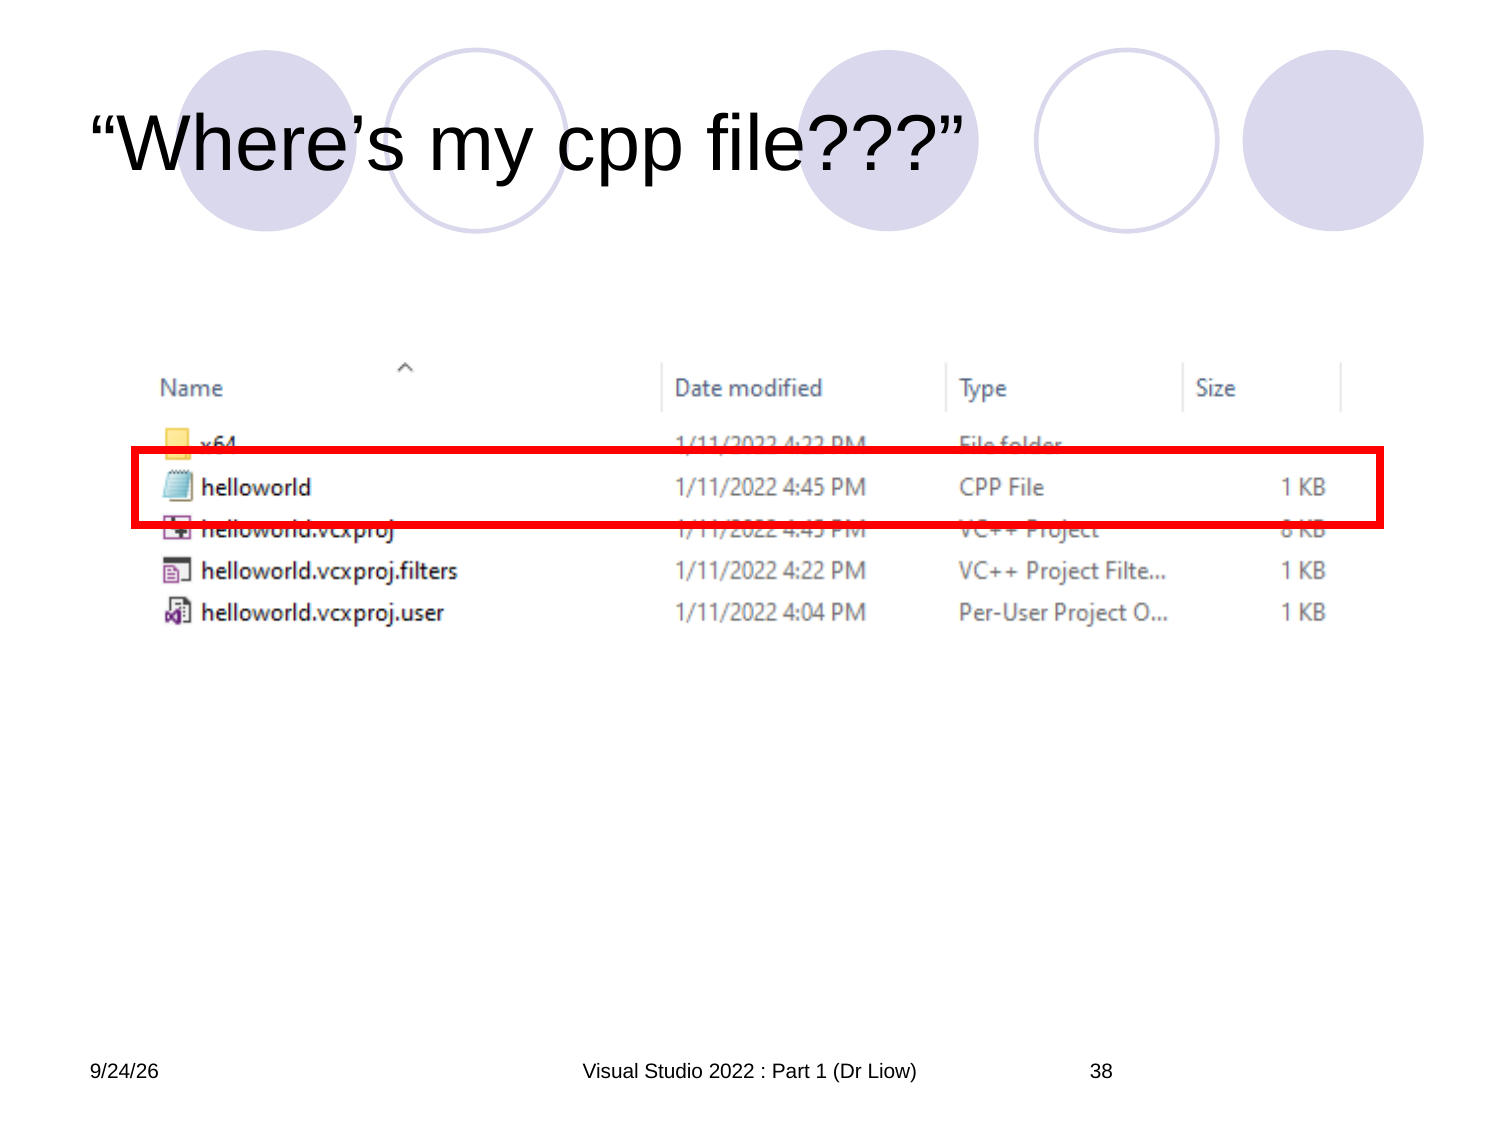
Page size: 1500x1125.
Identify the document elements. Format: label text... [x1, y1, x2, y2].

picture [150, 529, 1358, 649]
picture [150, 454, 1358, 521]
title “Where’s my cpp file???” [75, 45, 1426, 233]
text_box 1/11/22 [74, 1049, 426, 1101]
text_box Visual Studio 2022 : Part 1 (Dr Liow) [512, 1049, 988, 1101]
text_box <number> [1074, 1049, 1426, 1101]
picture [150, 359, 1358, 446]
